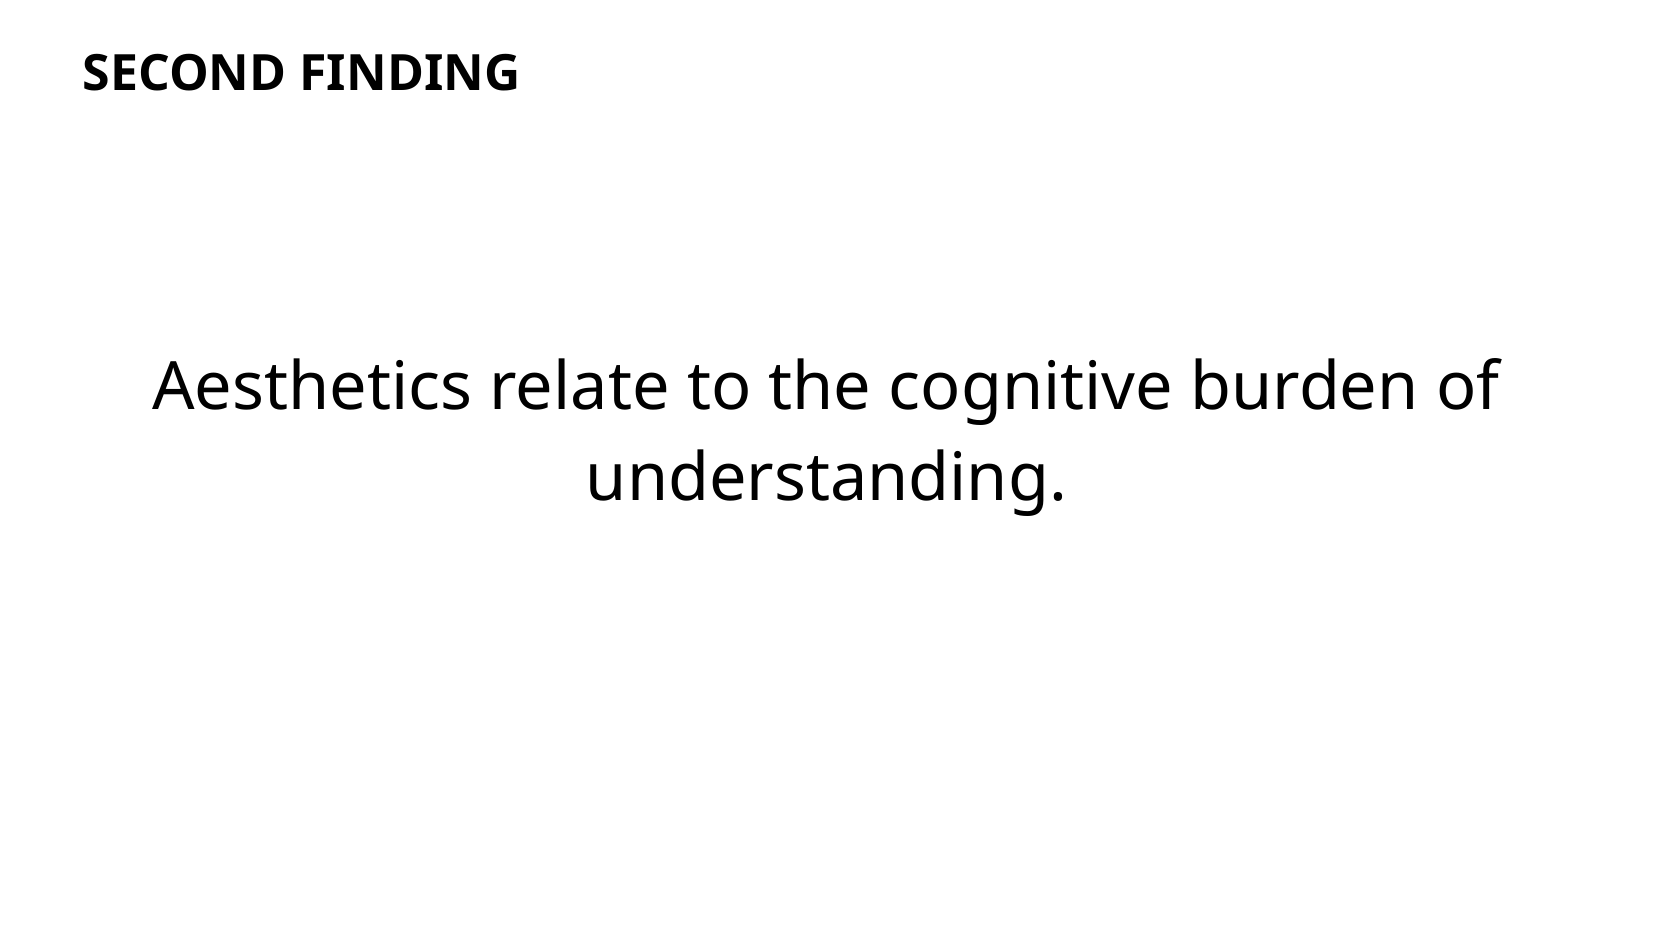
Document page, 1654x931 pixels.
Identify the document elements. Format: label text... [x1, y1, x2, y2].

title SECOND FINDING [82, 37, 1571, 193]
list Aesthetics relate to the cognitive burden of understanding. [82, 217, 1571, 758]
